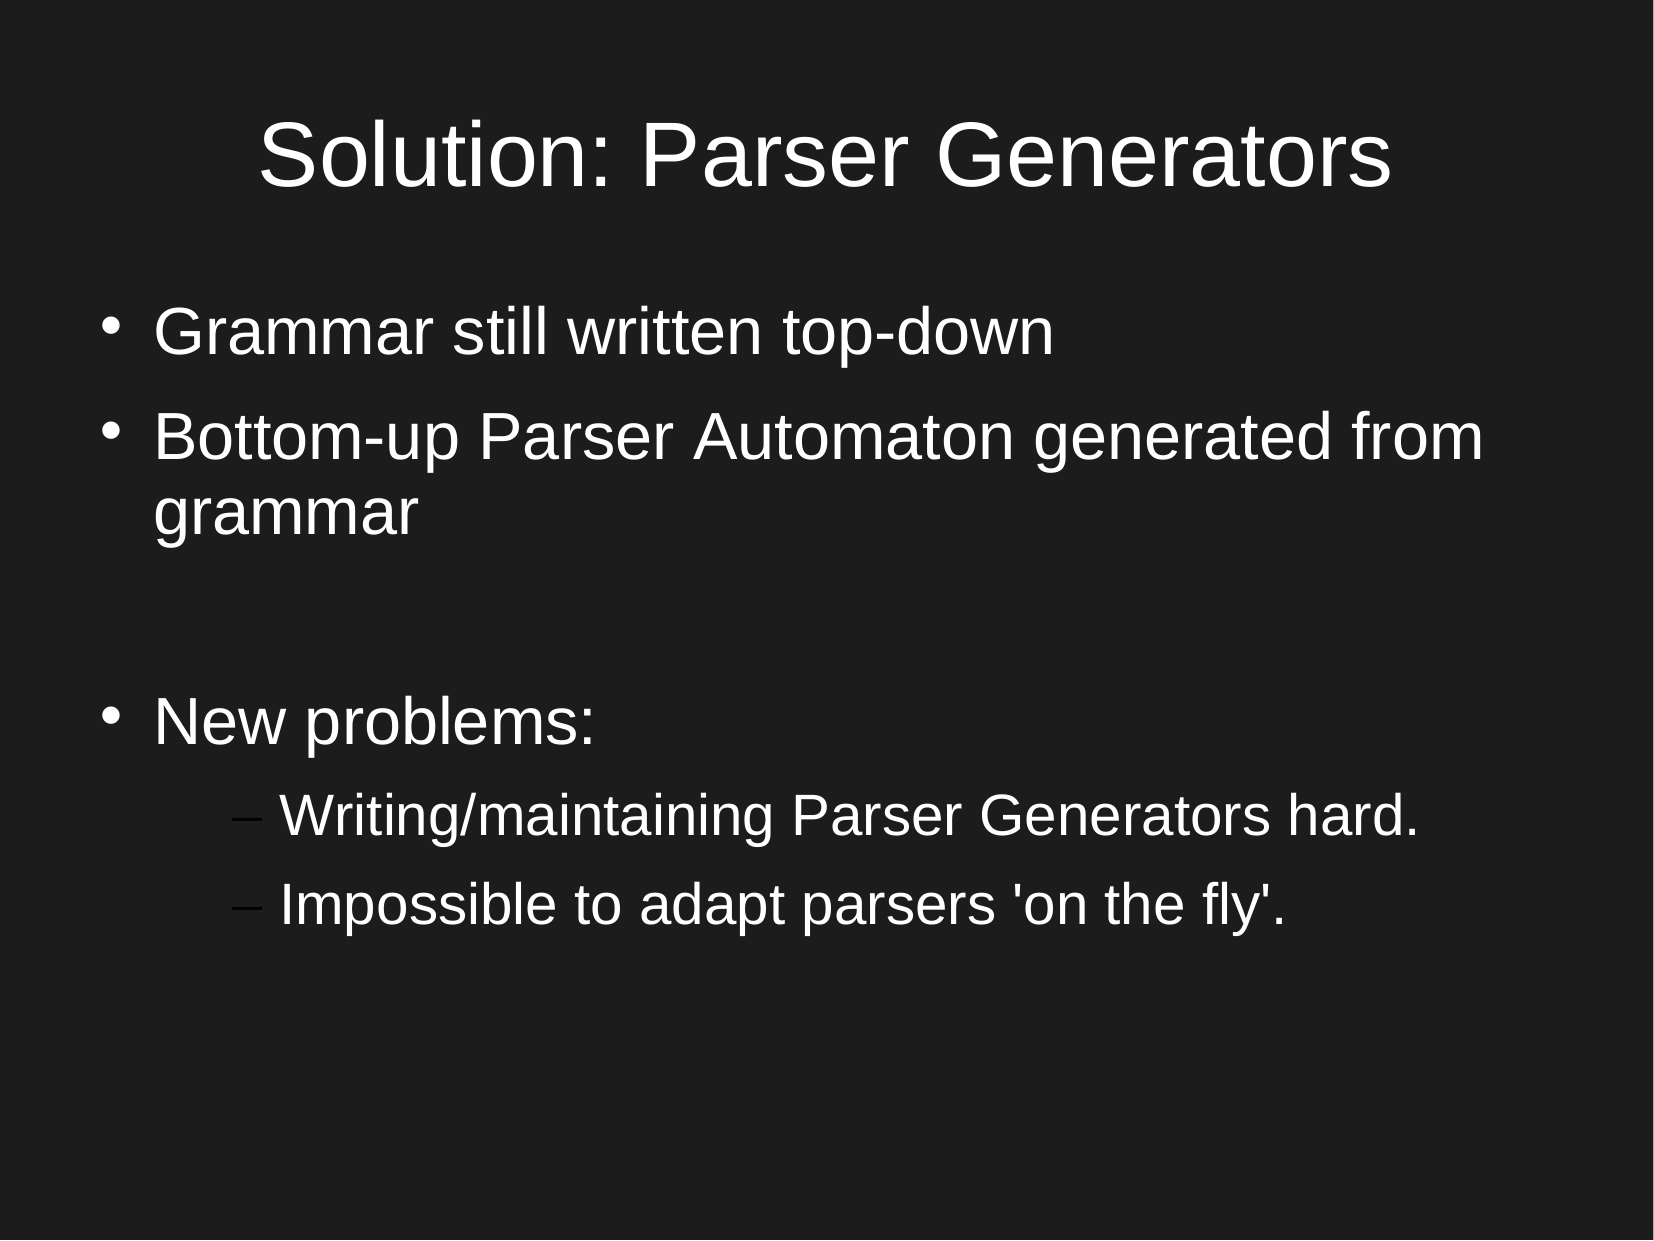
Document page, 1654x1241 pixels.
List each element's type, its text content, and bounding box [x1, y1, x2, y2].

list Grammar still written top-down Bottom-up Parser Automaton generated from grammar New problems: Writing/maintaining Parser Generators hard. Impossible to adapt parsers 'on the fly'. [82, 290, 1571, 1010]
title Solution: Parser Generators [82, 49, 1571, 257]
